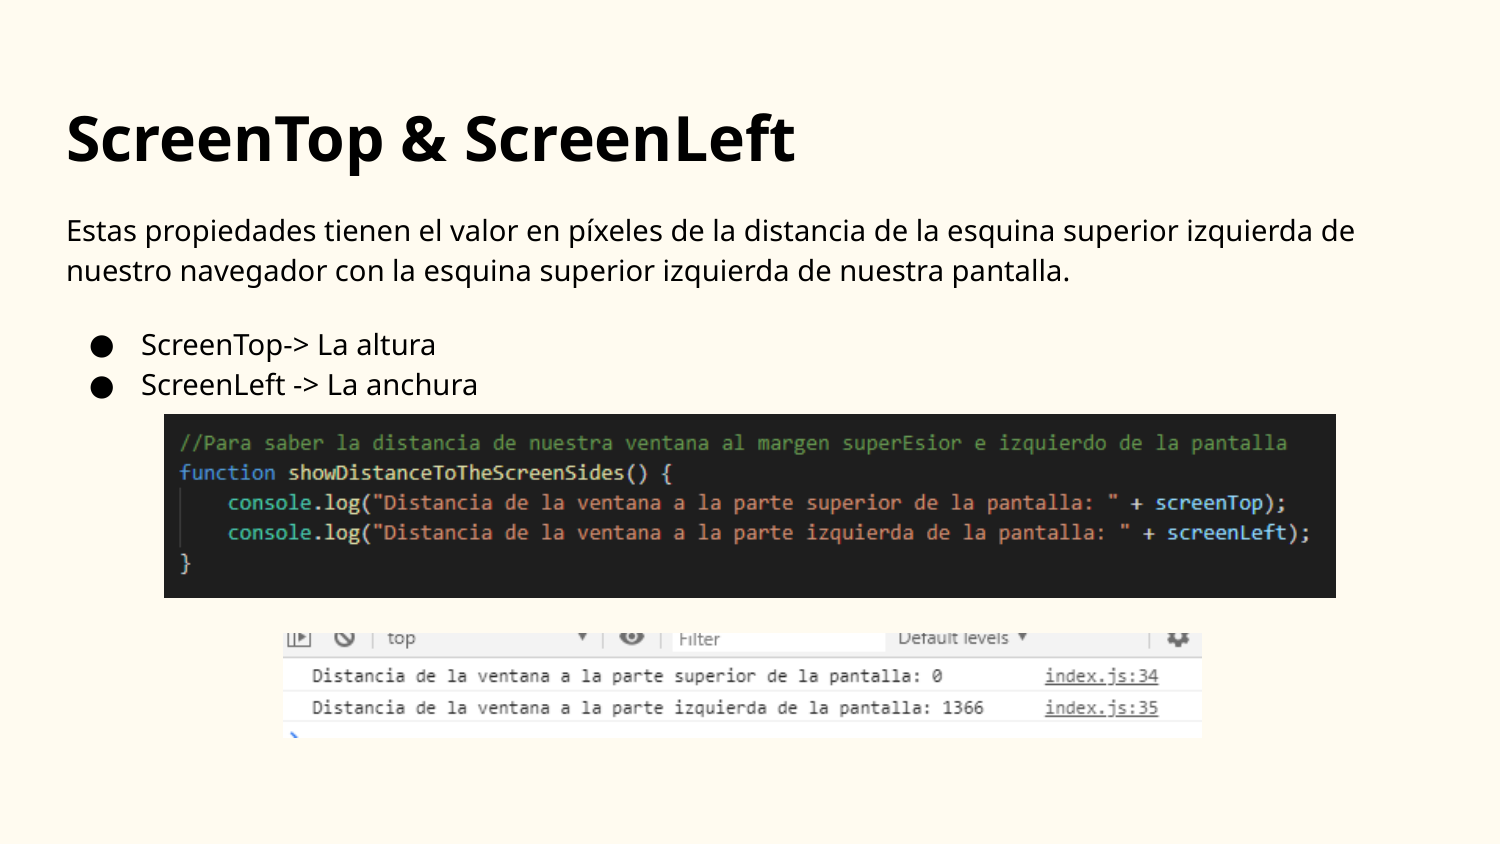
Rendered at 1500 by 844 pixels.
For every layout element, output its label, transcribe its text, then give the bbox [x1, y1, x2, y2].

picture [164, 414, 1336, 598]
list Estas propiedades tienen el valor en píxeles de la distancia de la esquina superior izquierda de nuestro navegador con la esquina superior izquierda de nuestra pantalla. ScreenTop-> La altura ScreenLeft -> La anchura [51, 192, 1434, 434]
title ScreenTop & ScreenLeft [51, 72, 1449, 174]
picture [283, 633, 1202, 738]
